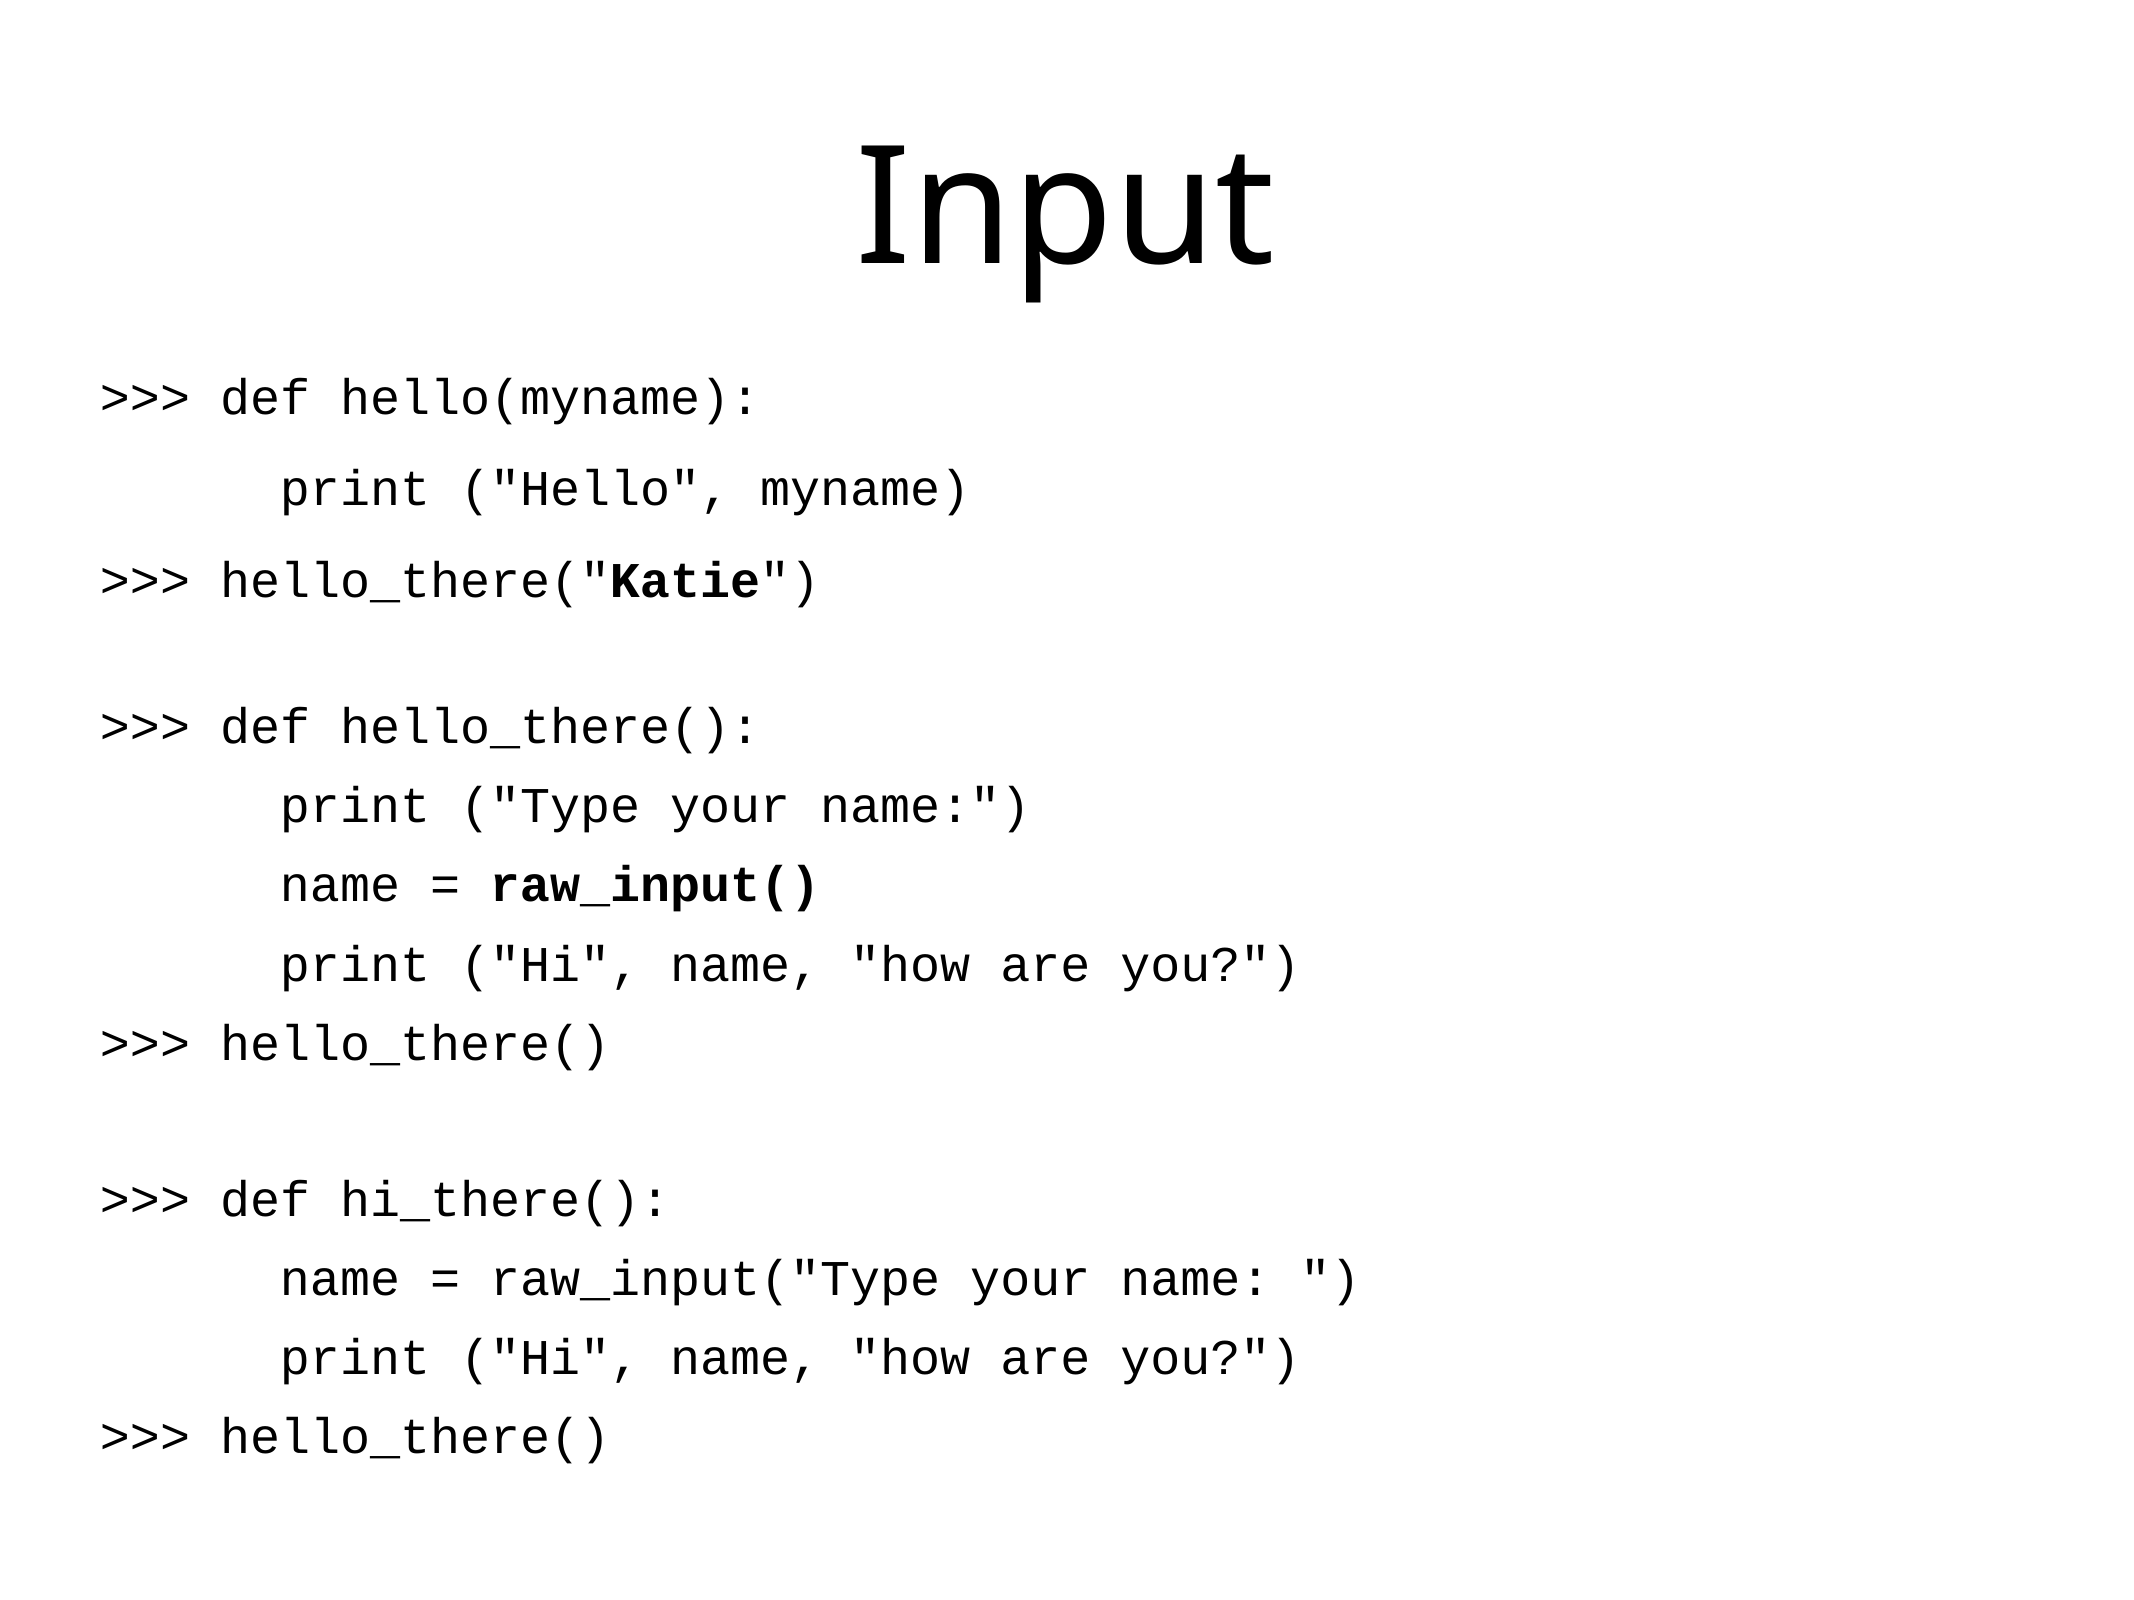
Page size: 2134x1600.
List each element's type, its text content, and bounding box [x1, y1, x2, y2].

text_box >>> def hi_there(): name = raw_input("Type your name: ") print ("Hi", name, "how are you?") >>> hello_there() [99, 1178, 2019, 1464]
text_box Input [35, 41, 2096, 355]
text_box >>> def hello_there(): print ("Type your name:") name = raw_input() print ("Hi", name, "how are you?") >>> hello_there() [99, 705, 1923, 1070]
text_box >>> def hello(myname): print ("Hello", myname) >>> hello_there("Katie") [99, 364, 1336, 608]
